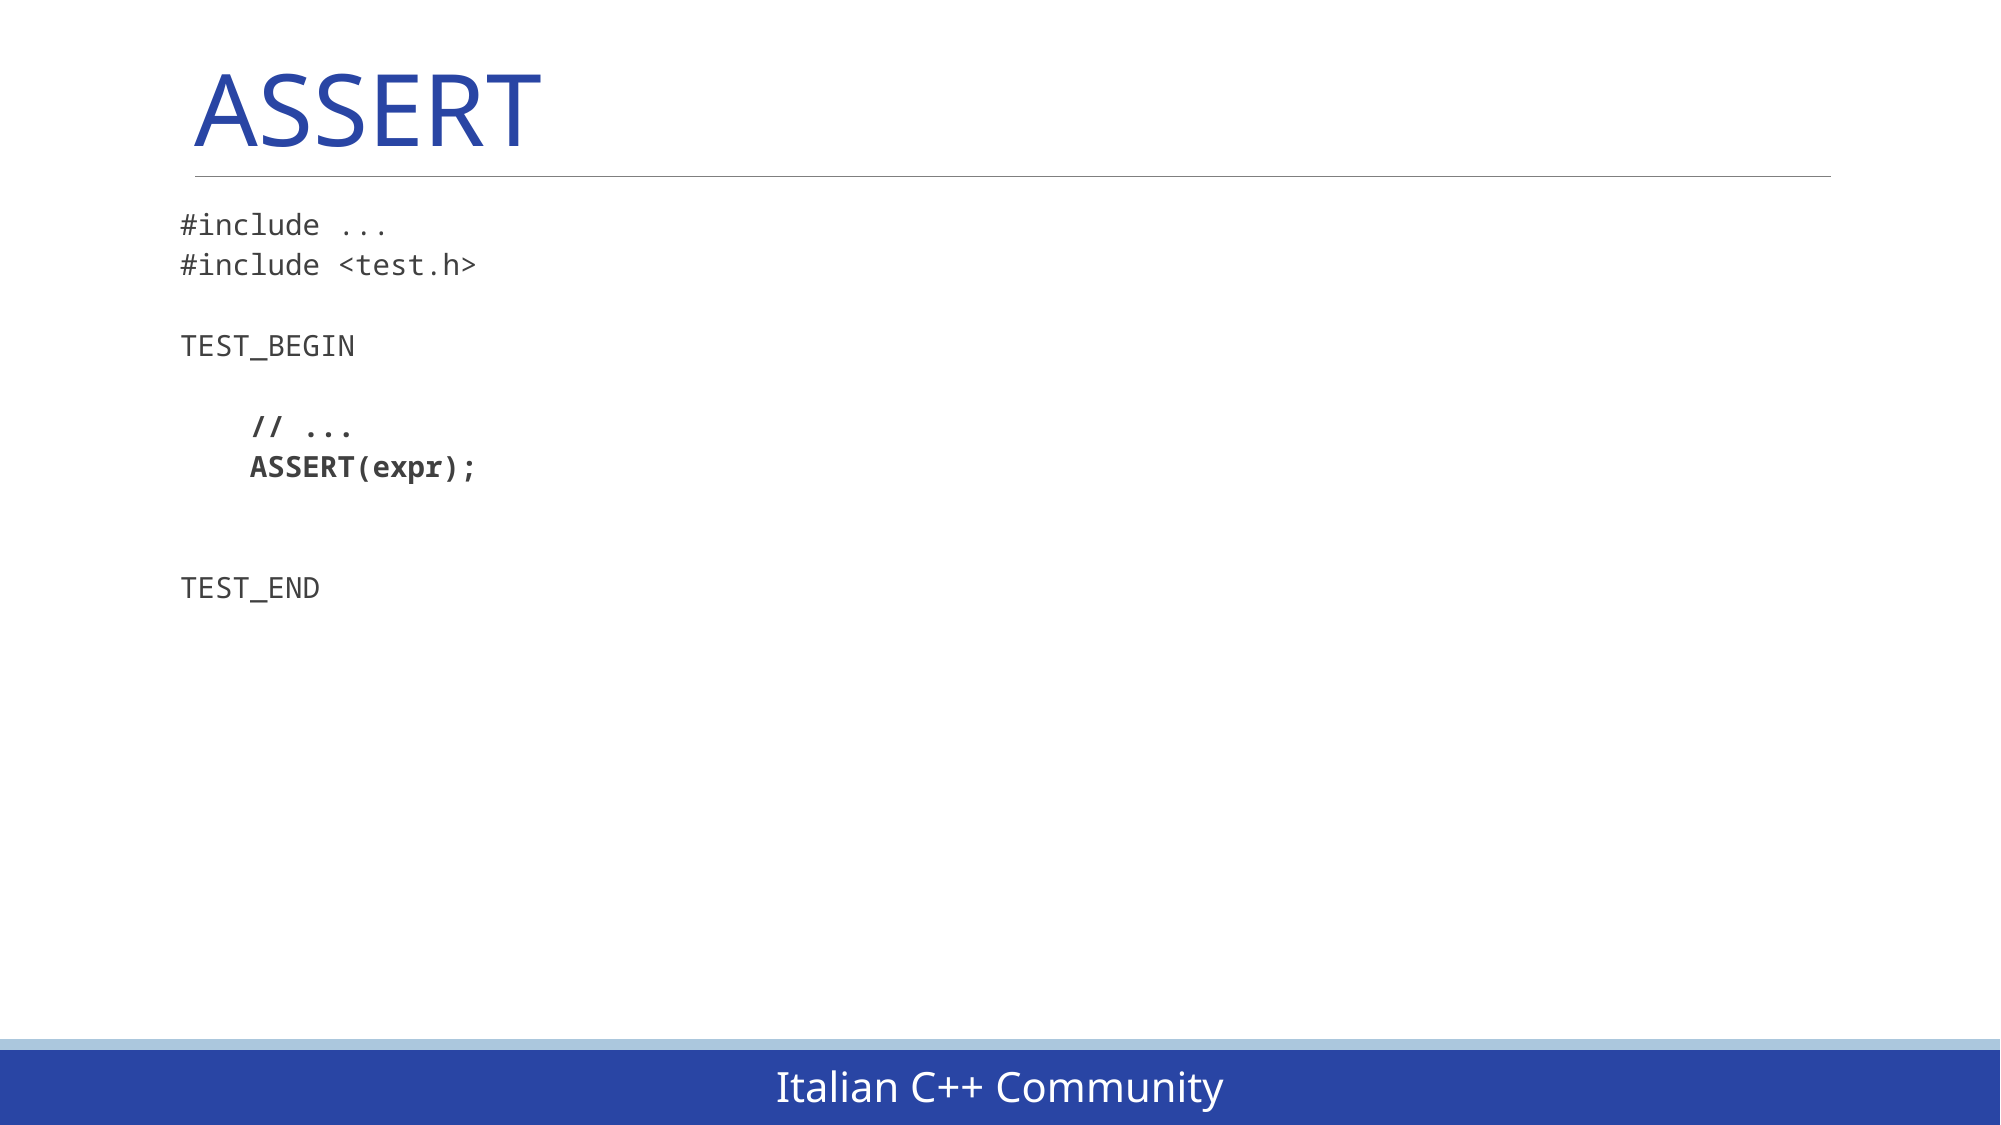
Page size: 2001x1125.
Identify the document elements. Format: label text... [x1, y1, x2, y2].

list #include ... #include <test.h> TEST_BEGIN // ... ASSERT(expr); TEST_END [179, 202, 1830, 1011]
title ASSERT [179, 2, 1830, 175]
